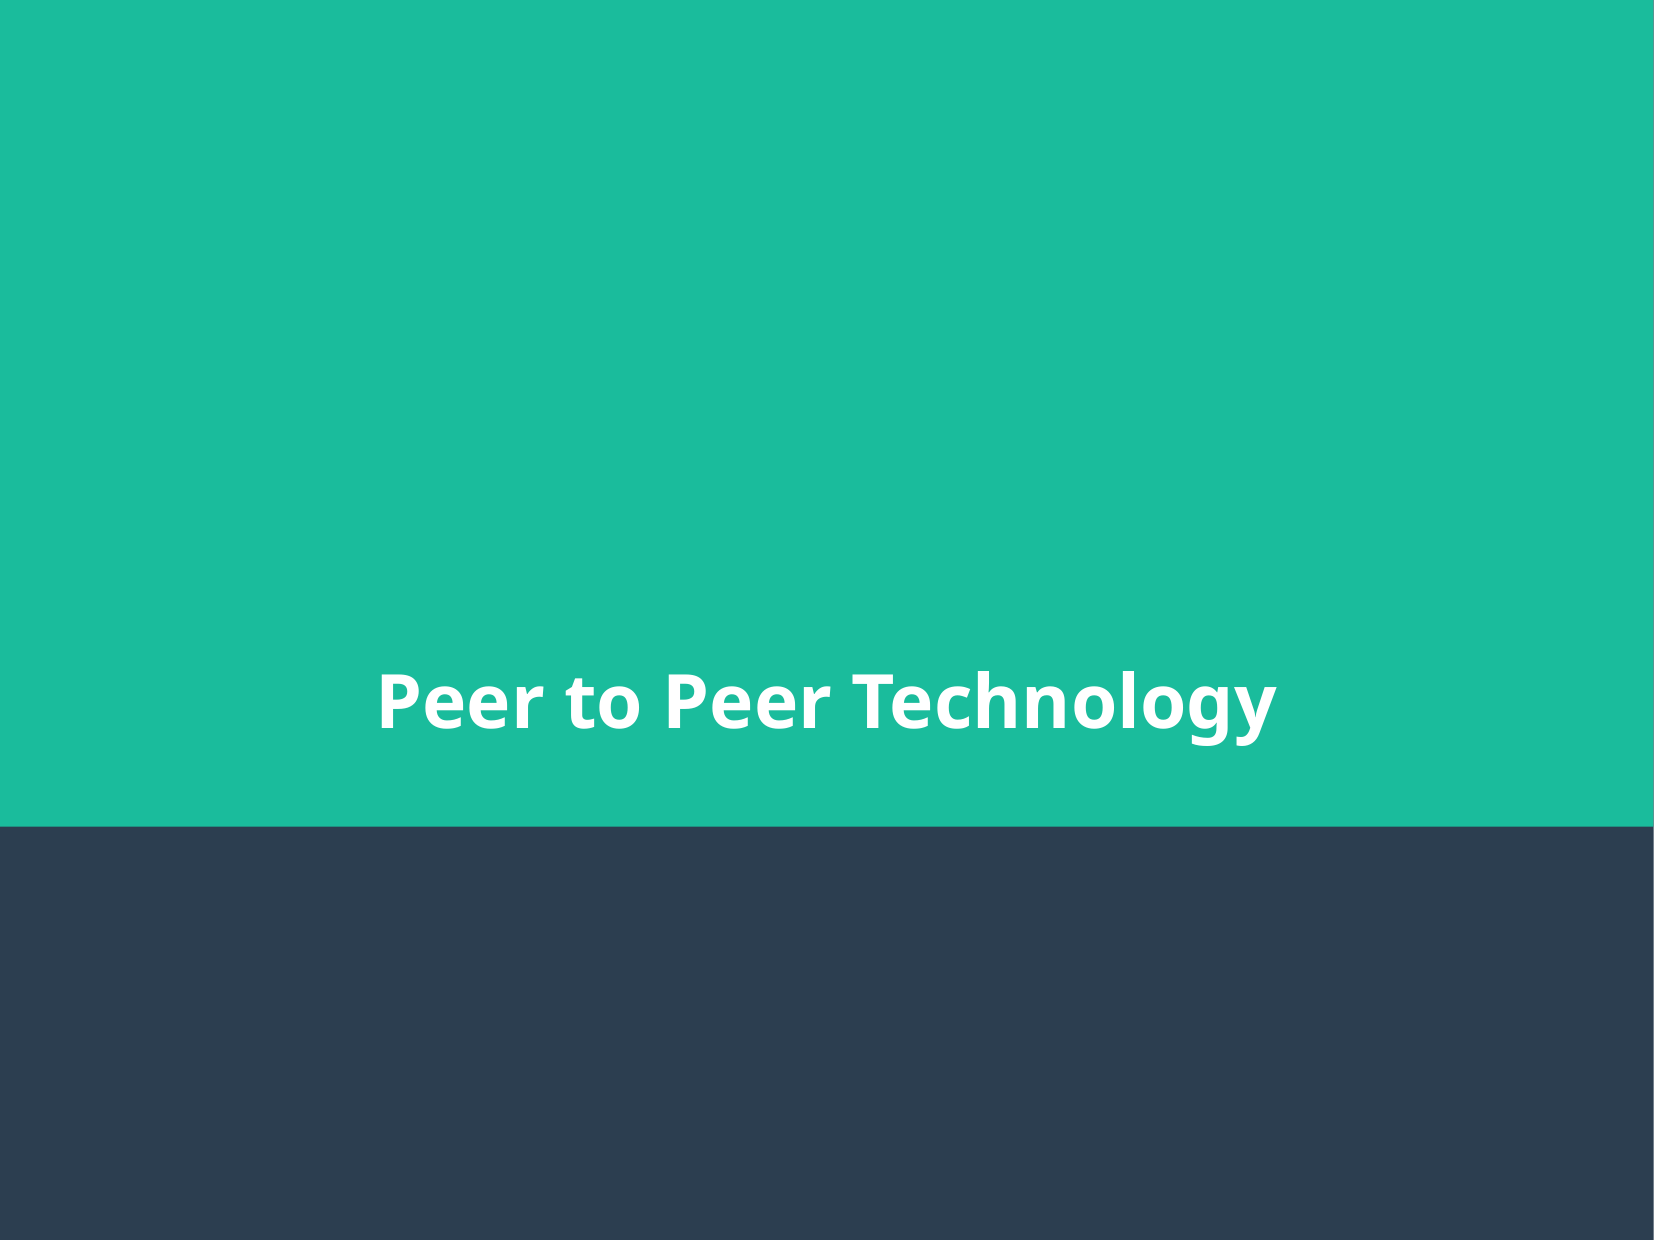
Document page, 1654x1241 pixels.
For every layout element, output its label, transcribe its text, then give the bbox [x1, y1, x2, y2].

text_box Peer to Peer Technology [58, 620, 1595, 778]
